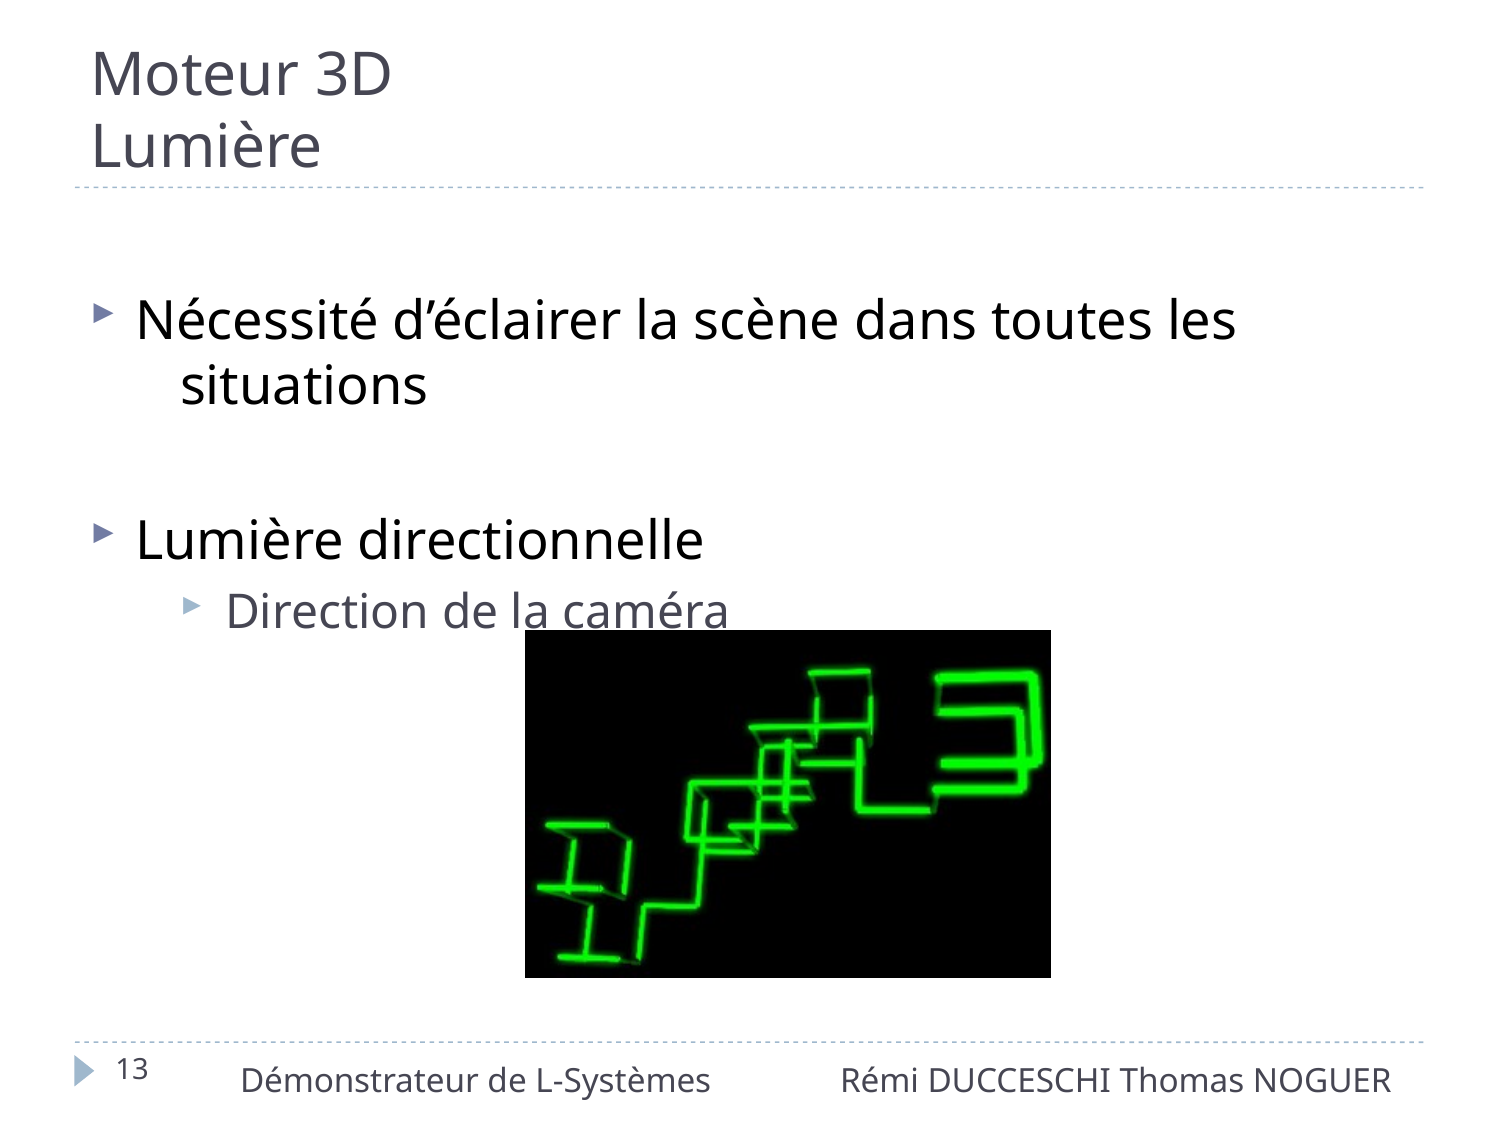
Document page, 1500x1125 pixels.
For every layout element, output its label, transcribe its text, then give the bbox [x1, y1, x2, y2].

text_box Rémi DUCCESCHI Thomas NOGUER [825, 1051, 1461, 1107]
picture [525, 630, 1051, 978]
title Moteur 3D Lumière [75, 24, 1426, 188]
list Nécessité d’éclairer la scène dans toutes les situations Lumière directionnelle Direction de la caméra [75, 200, 1426, 1011]
text_box Démonstrateur de L-Systèmes [225, 1051, 750, 1107]
text_box <numéro> [100, 1042, 181, 1103]
